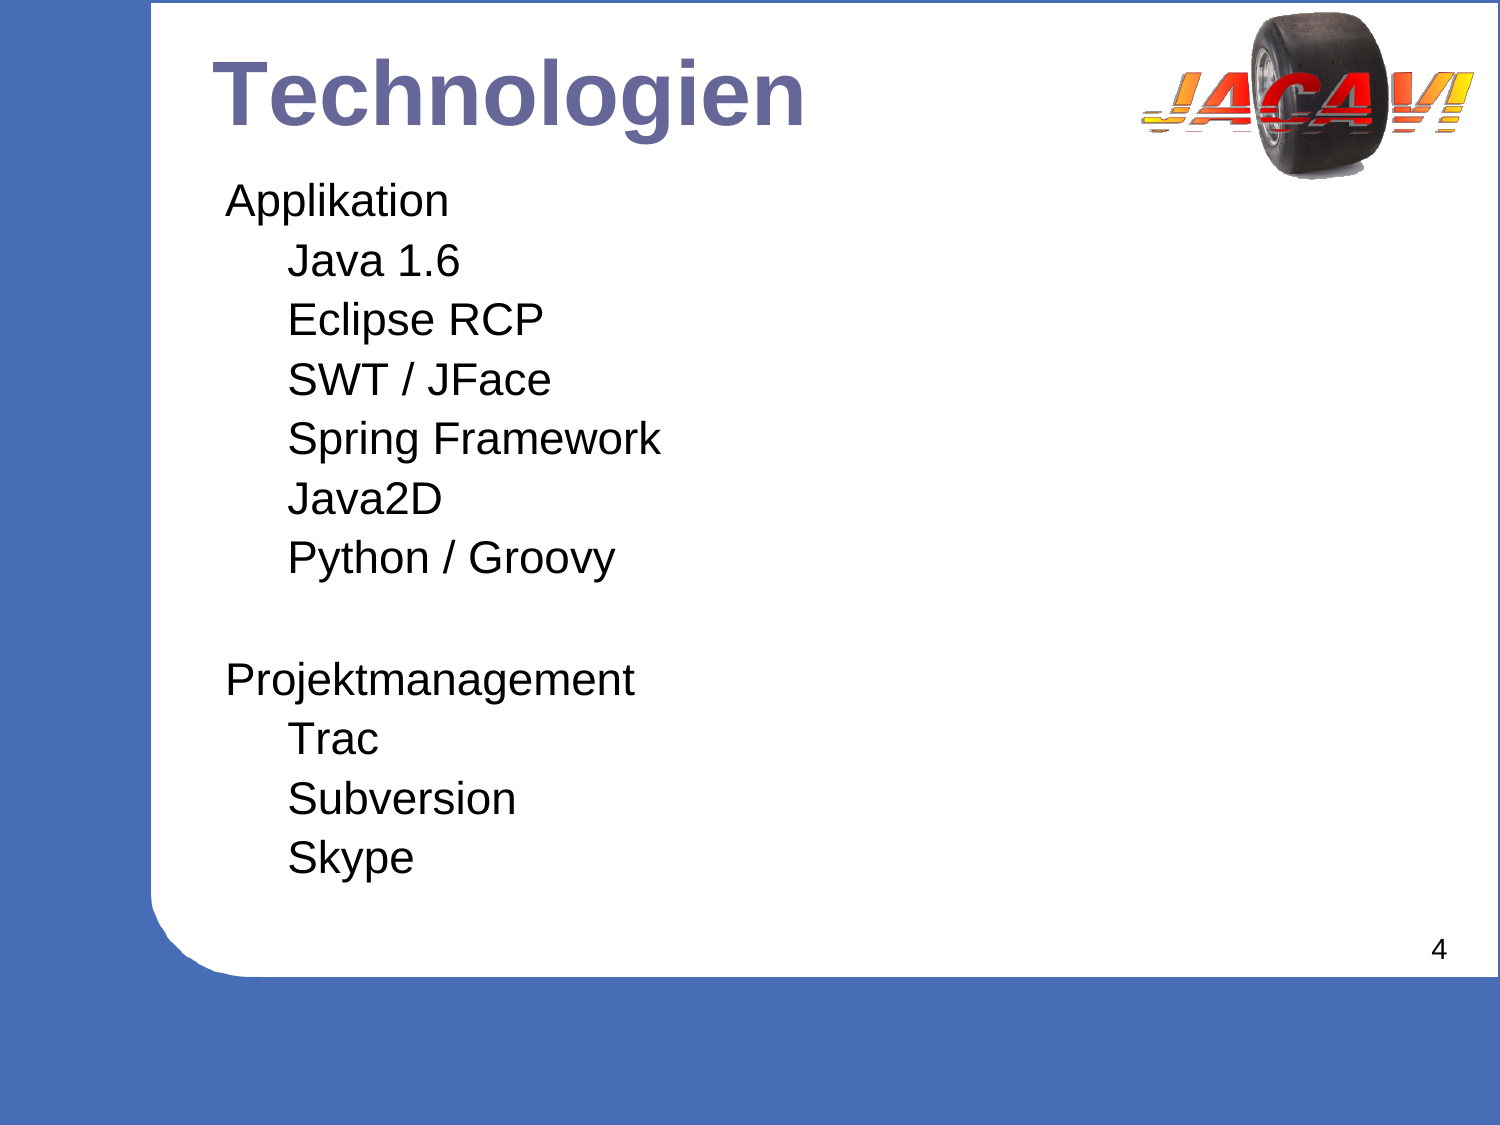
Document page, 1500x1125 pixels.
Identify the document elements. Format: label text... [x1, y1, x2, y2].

title Technologien [212, 24, 1447, 164]
list Applikation Java 1.6 Eclipse RCP SWT / JFace Spring Framework Java2D Python / Groovy Projektmanagement Trac Subversion Skype [212, 174, 1448, 926]
picture [0, 0, 1500, 1125]
